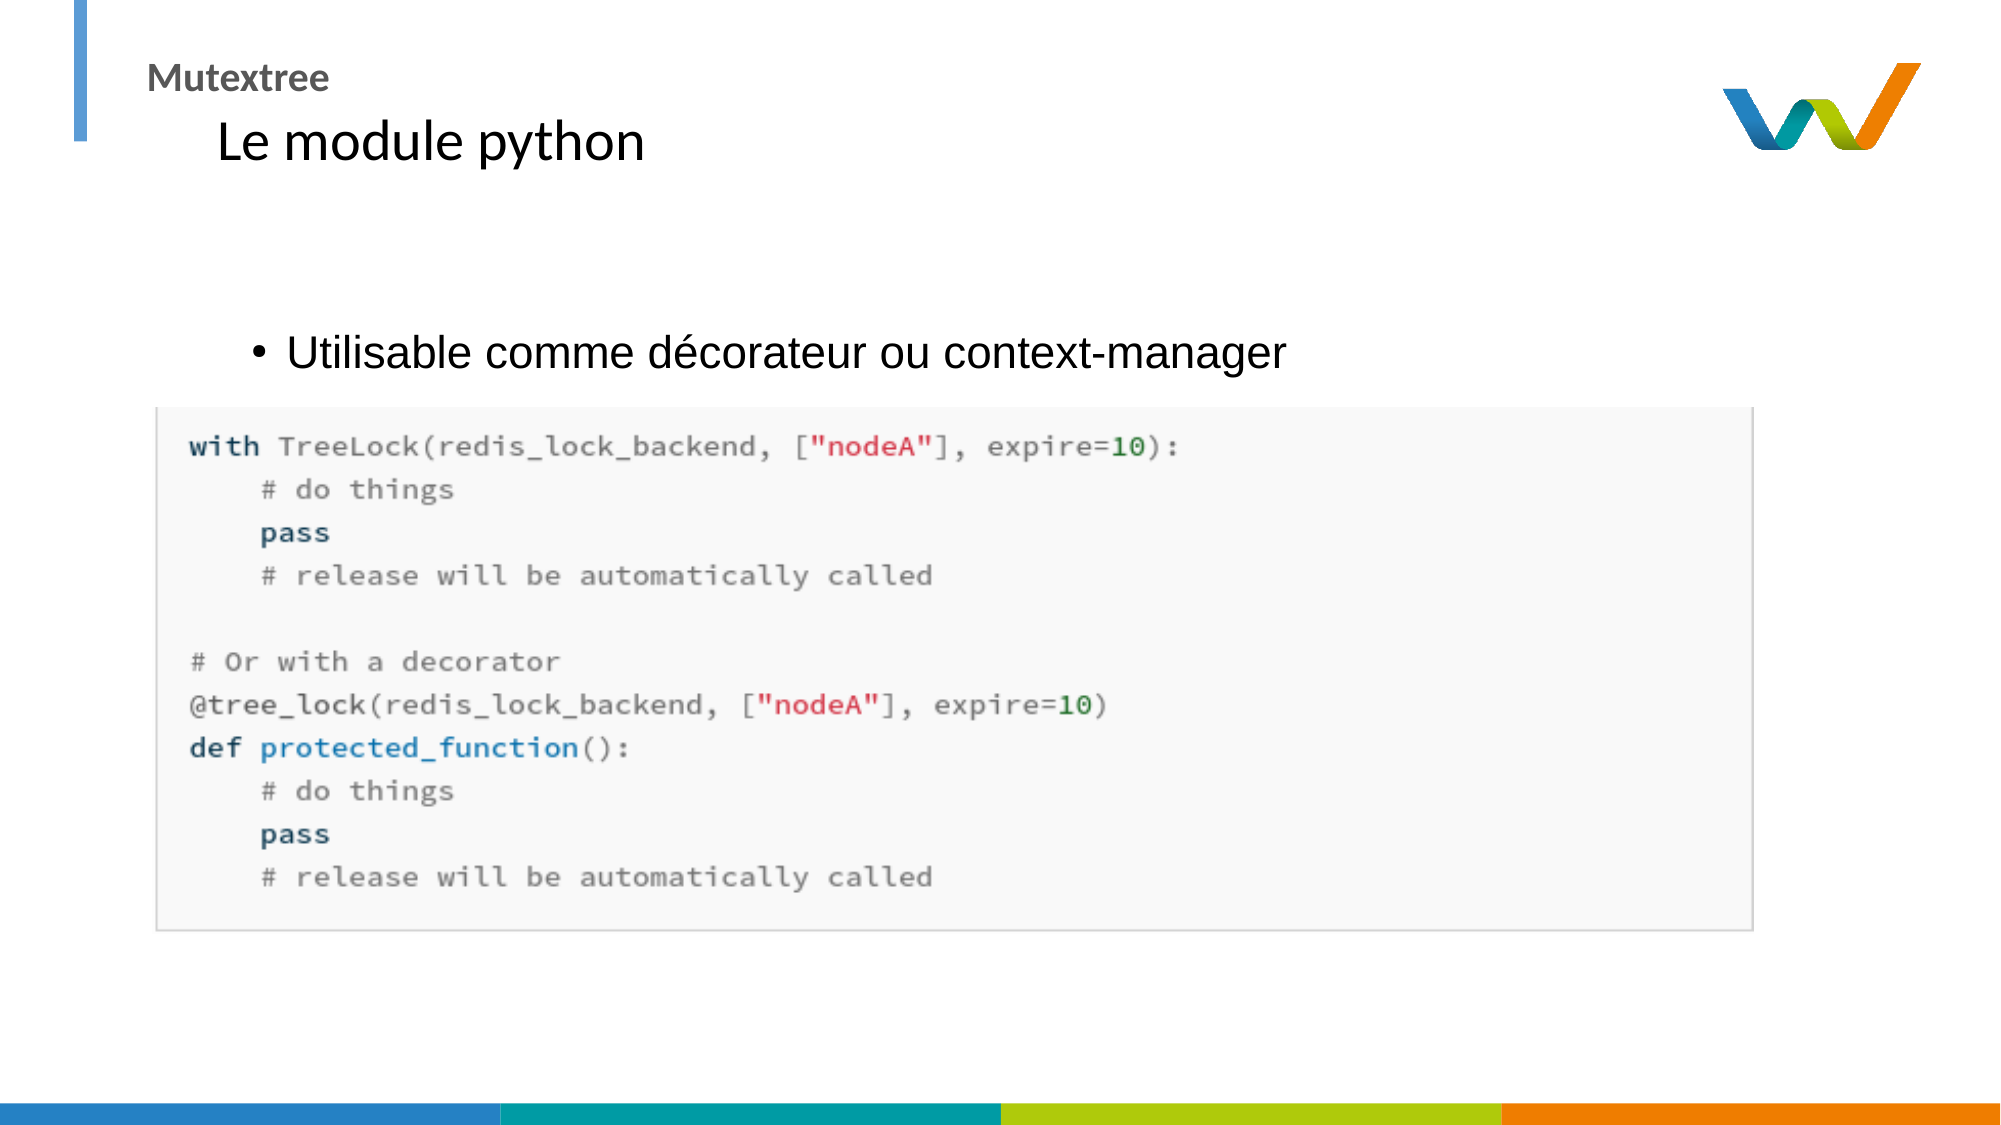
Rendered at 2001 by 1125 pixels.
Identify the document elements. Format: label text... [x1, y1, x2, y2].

picture [1702, 63, 1931, 157]
picture [152, 407, 1754, 934]
text_box Utilisable comme décorateur ou context-manager [236, 319, 1619, 407]
list Mutextree [131, 48, 1400, 103]
list Le module python [131, 103, 1400, 157]
